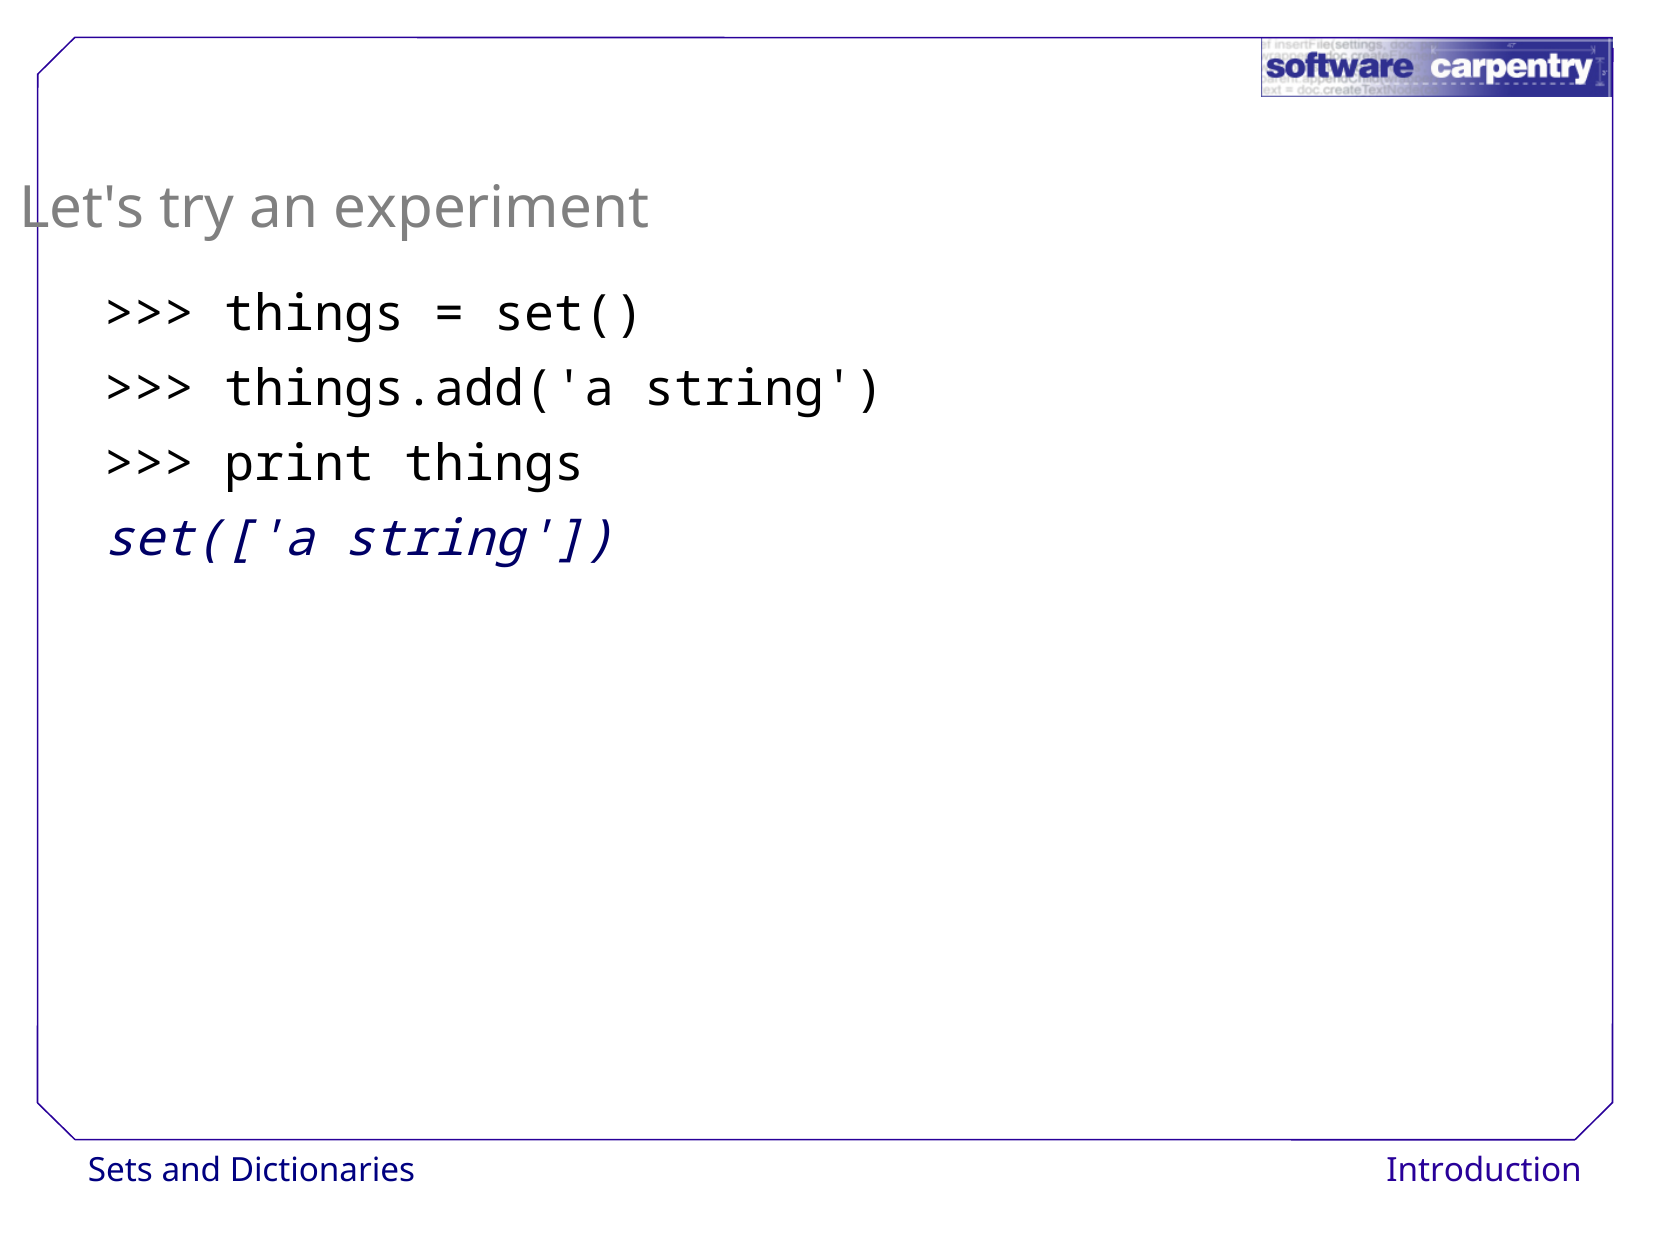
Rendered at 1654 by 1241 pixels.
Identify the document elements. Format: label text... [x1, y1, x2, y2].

text_box Let's try an experiment [4, 126, 815, 248]
text_box >>> things = set() >>> things.add('a string') >>> print things set(['a string']) [89, 258, 1512, 885]
picture [1261, 39, 1613, 97]
